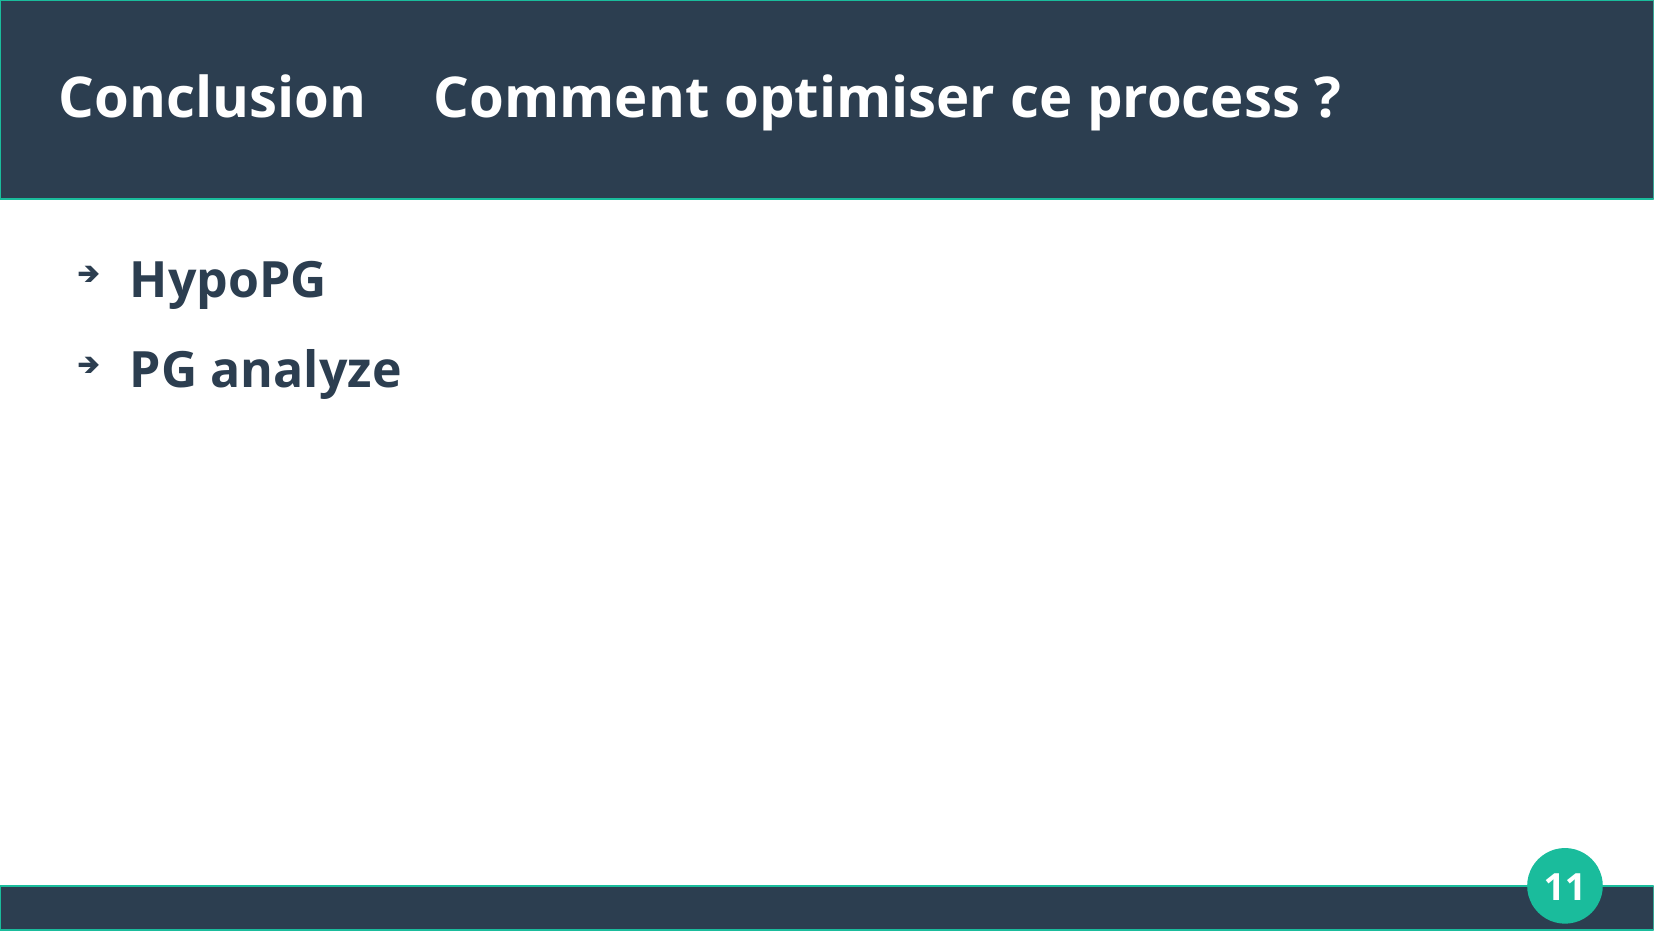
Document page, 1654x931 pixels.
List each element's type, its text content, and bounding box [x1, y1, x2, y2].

list HypoPG PG analyze [59, 243, 1595, 864]
title Conclusion Comment optimiser ce process ? [59, 37, 1595, 155]
